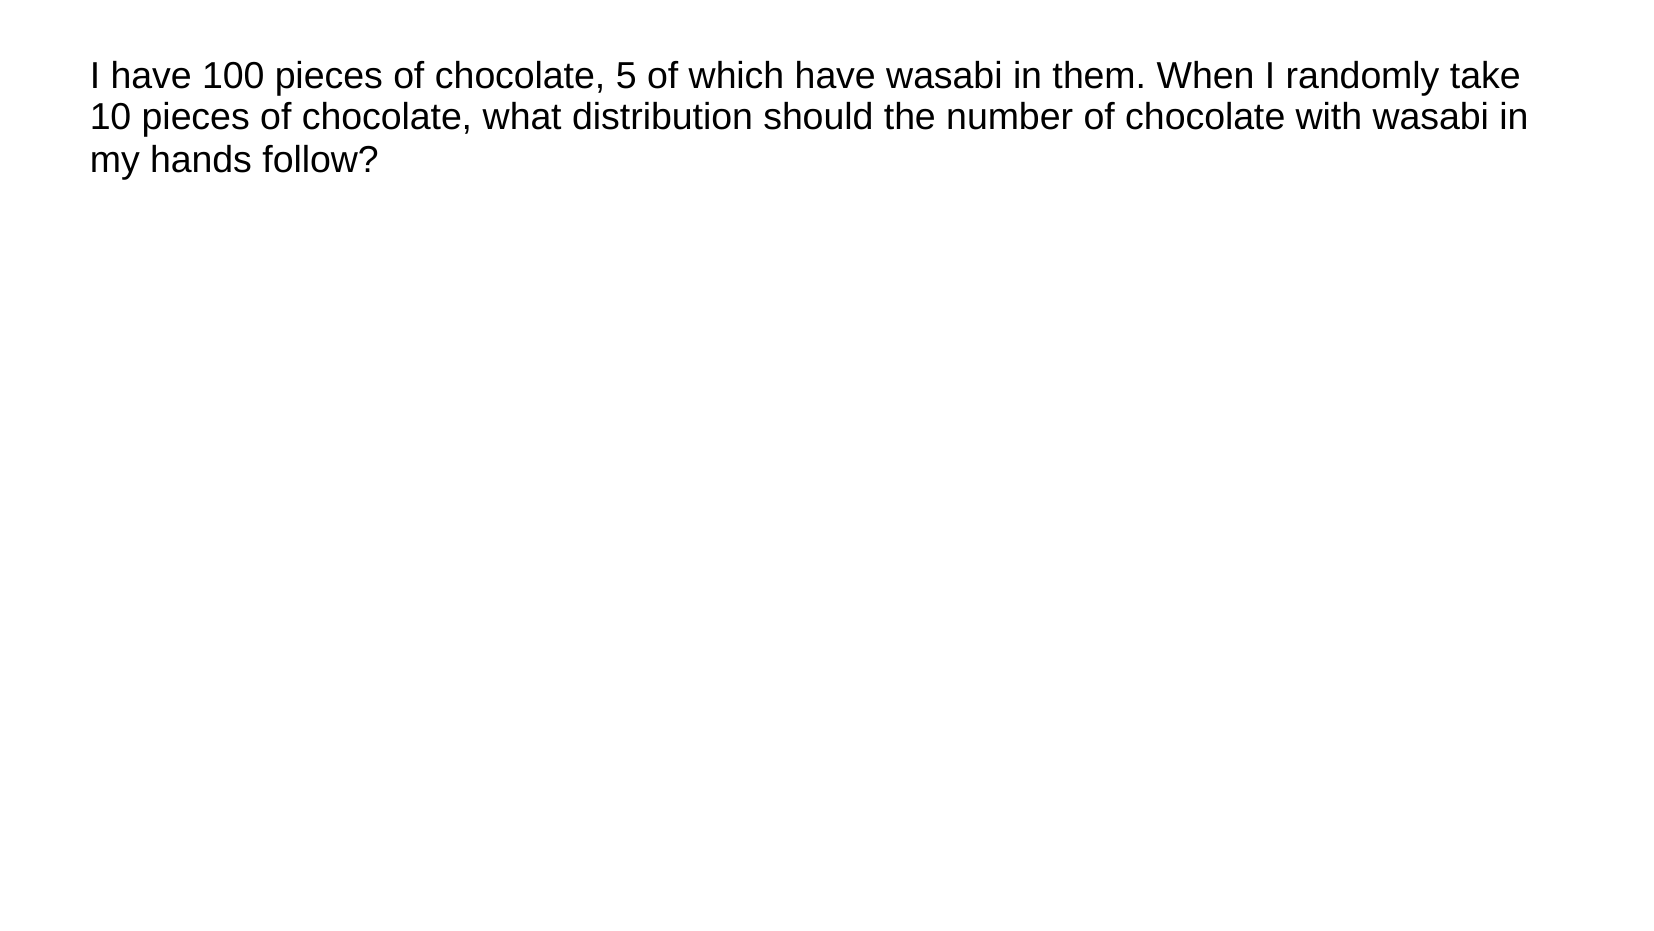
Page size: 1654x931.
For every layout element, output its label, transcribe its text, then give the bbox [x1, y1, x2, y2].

text_box I have 100 pieces of chocolate, 5 of which have wasabi in them. When I randomly take 10 pieces of chocolate, what distribution should the number of chocolate with wasabi in my hands follow? [75, 46, 1576, 188]
